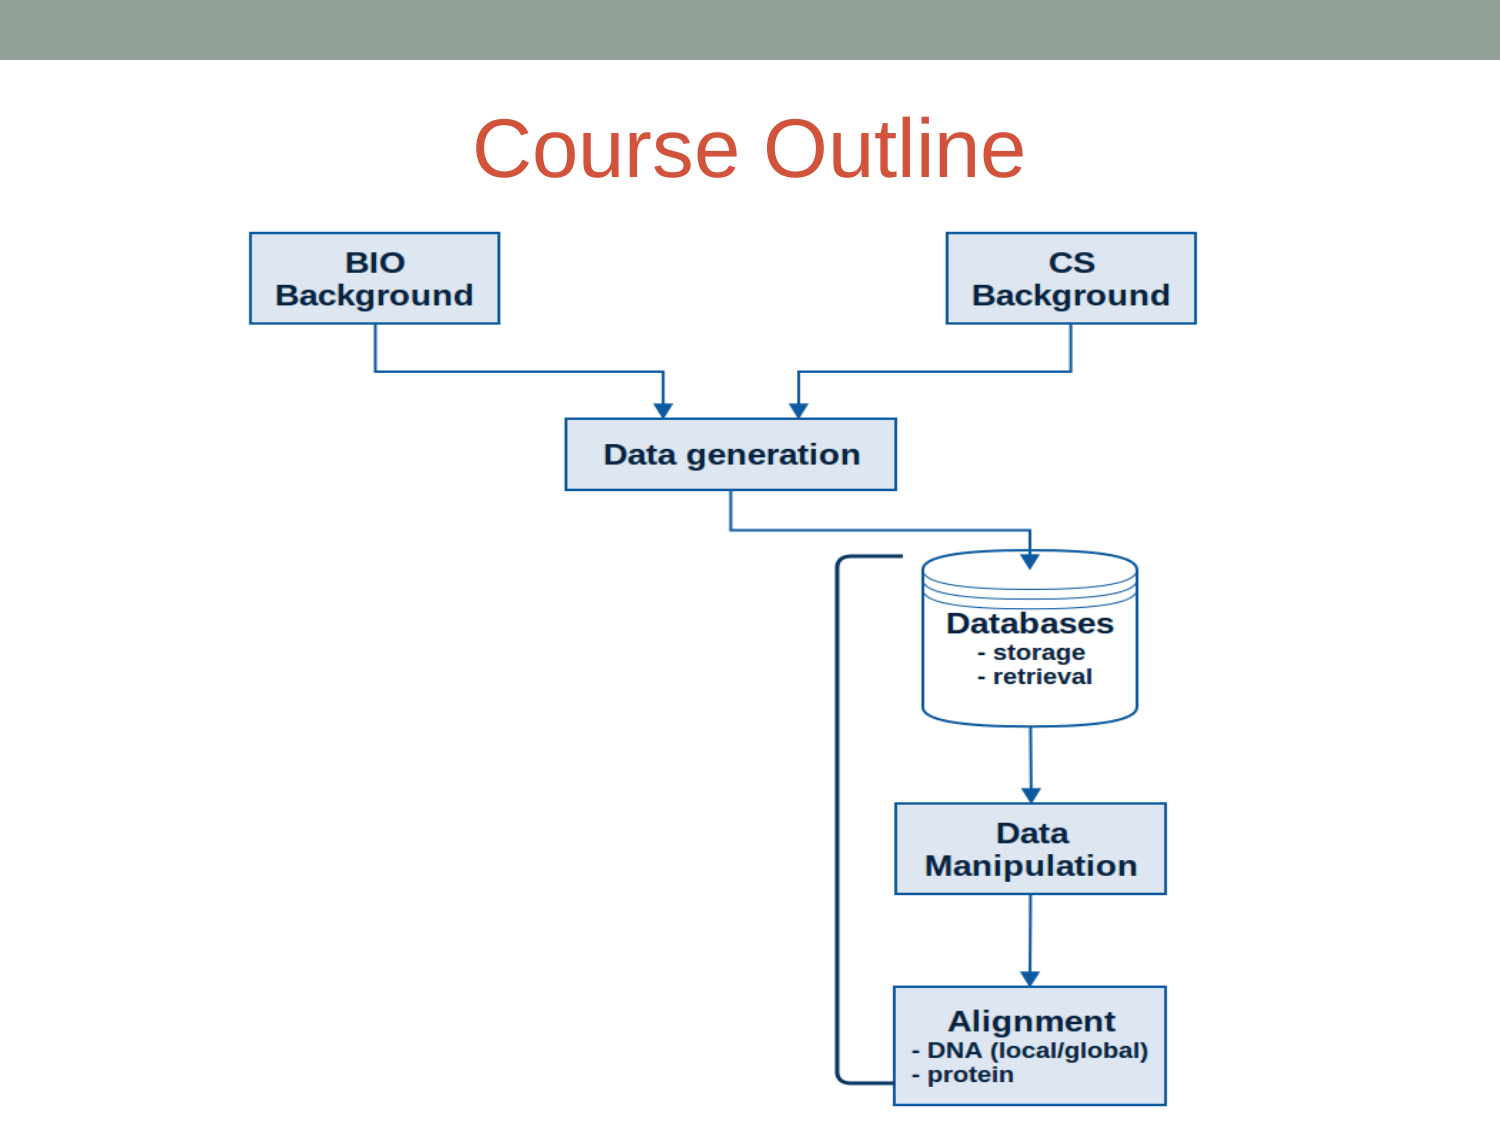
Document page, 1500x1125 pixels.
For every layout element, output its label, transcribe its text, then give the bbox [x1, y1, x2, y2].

picture [215, 209, 1260, 1125]
text_box Course Outline [75, 62, 1425, 225]
